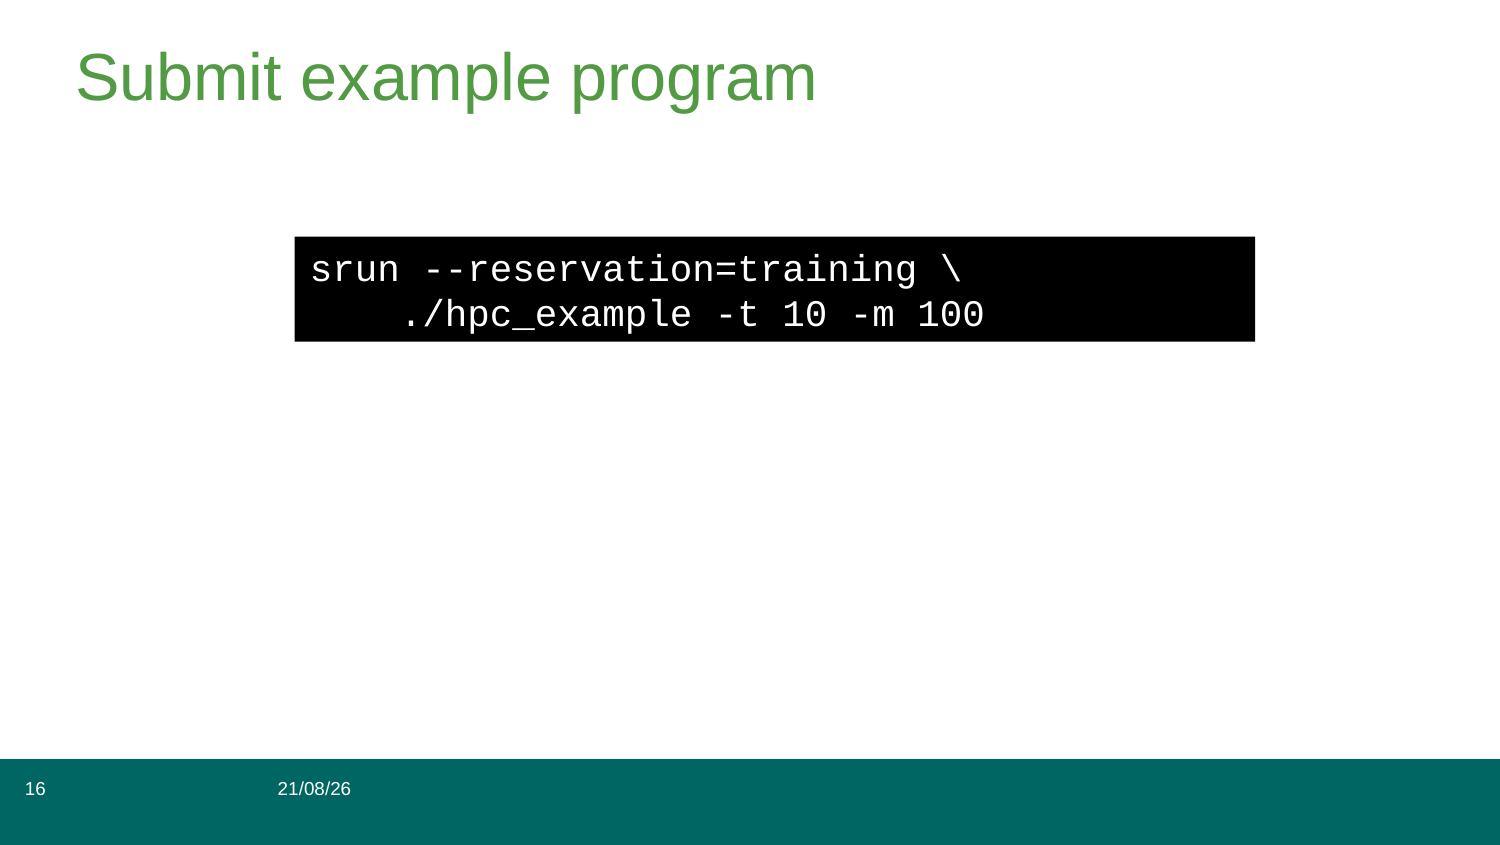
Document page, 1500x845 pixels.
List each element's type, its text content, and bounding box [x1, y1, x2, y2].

title Submit example program [75, 33, 1425, 175]
text_box <number> [24, 776, 76, 799]
text_box srun --reservation=training \ ./hpc_example -t 10 -m 100 [294, 236, 1256, 342]
text_box 19/03/19 [277, 776, 553, 799]
